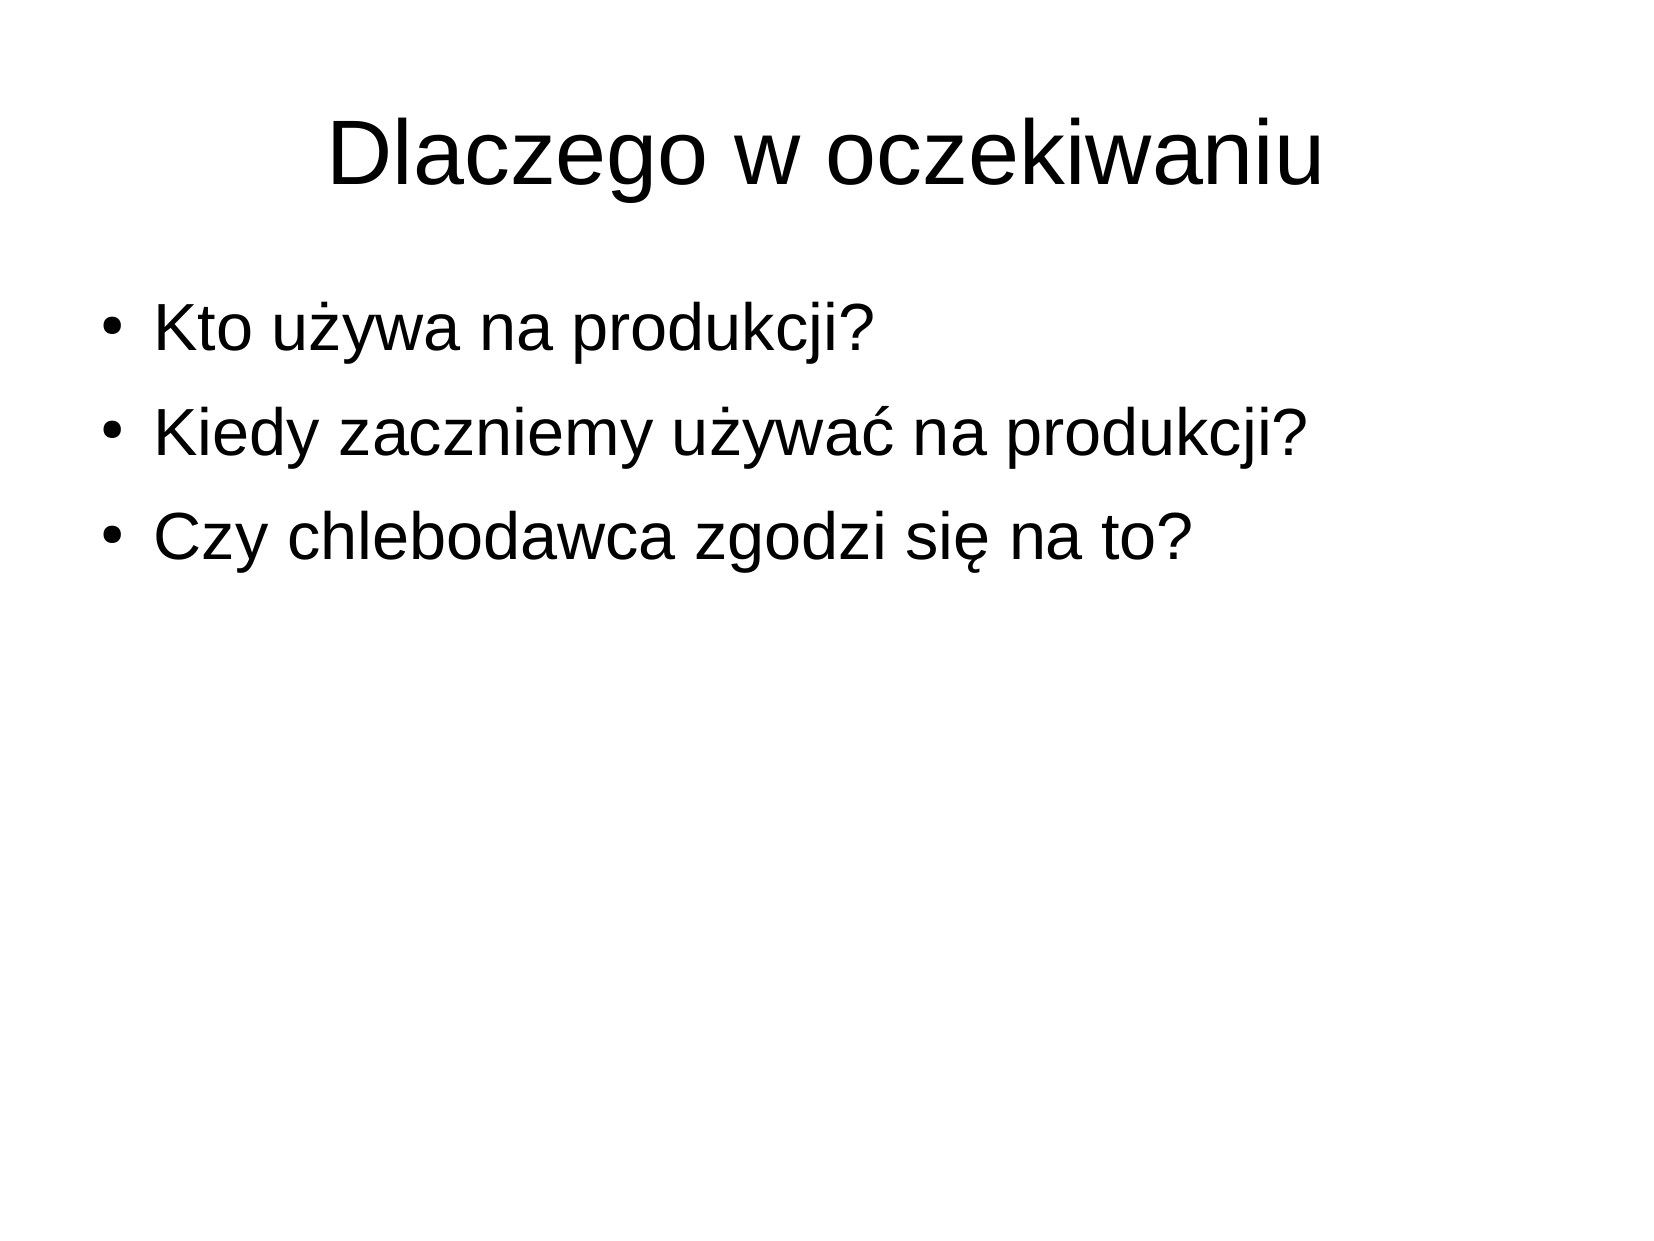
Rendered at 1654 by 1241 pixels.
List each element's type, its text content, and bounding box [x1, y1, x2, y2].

title Dlaczego w oczekiwaniu [82, 49, 1571, 257]
list Kto używa na produkcji? Kiedy zaczniemy używać na produkcji? Czy chlebodawca zgodzi się na to? [82, 290, 1538, 1010]
